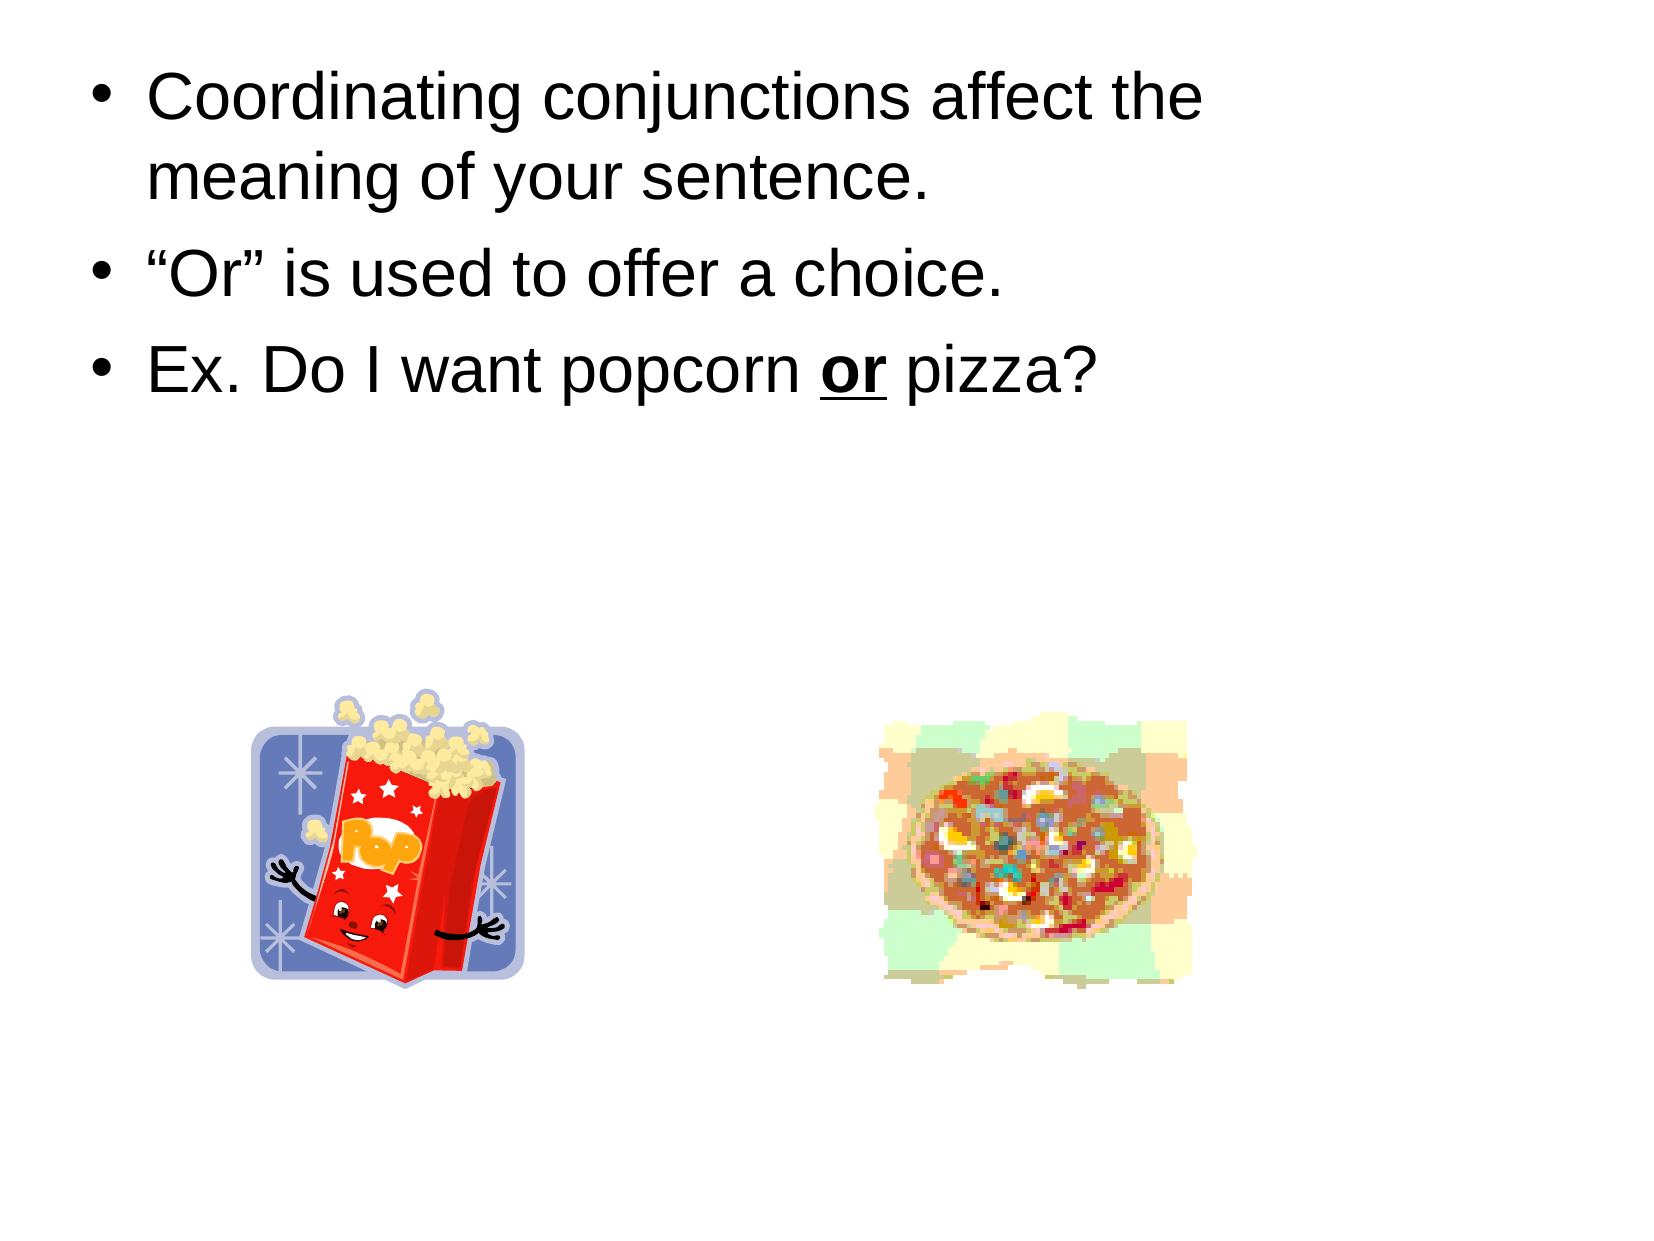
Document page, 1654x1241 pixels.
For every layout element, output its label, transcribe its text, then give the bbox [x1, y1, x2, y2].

picture [875, 712, 1197, 989]
picture [249, 687, 526, 991]
list Coordinating conjunctions affect the meaning of your sentence. “Or” is used to offer a choice. Ex. Do I want popcorn or pizza? [75, 45, 1426, 1005]
